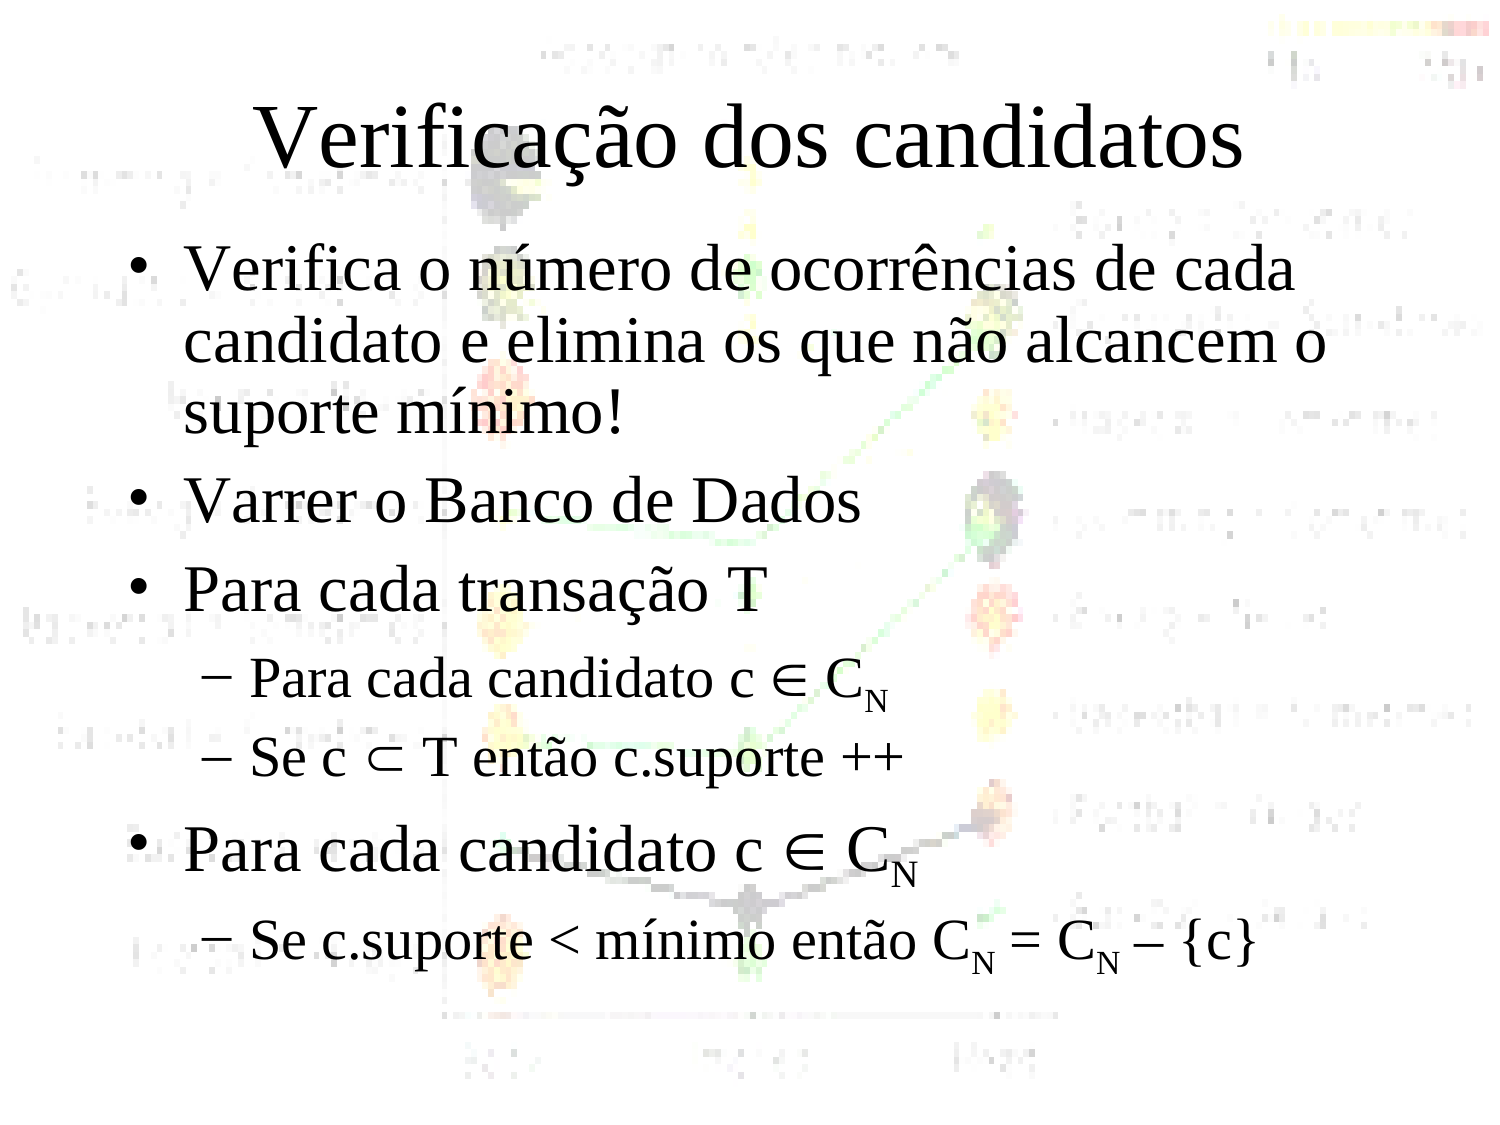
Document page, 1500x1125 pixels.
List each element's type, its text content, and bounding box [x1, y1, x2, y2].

title Verificação dos candidatos [112, 37, 1388, 224]
list Verifica o número de ocorrências de cada candidato e elimina os que não alcancem o suporte mínimo! Varrer o Banco de Dados Para cada transação T Para cada candidato c  CN Se c  T então c.suporte ++ Para cada candidato c  CN Se c.suporte < mínimo então CN = CN – {c} [112, 224, 1388, 1000]
